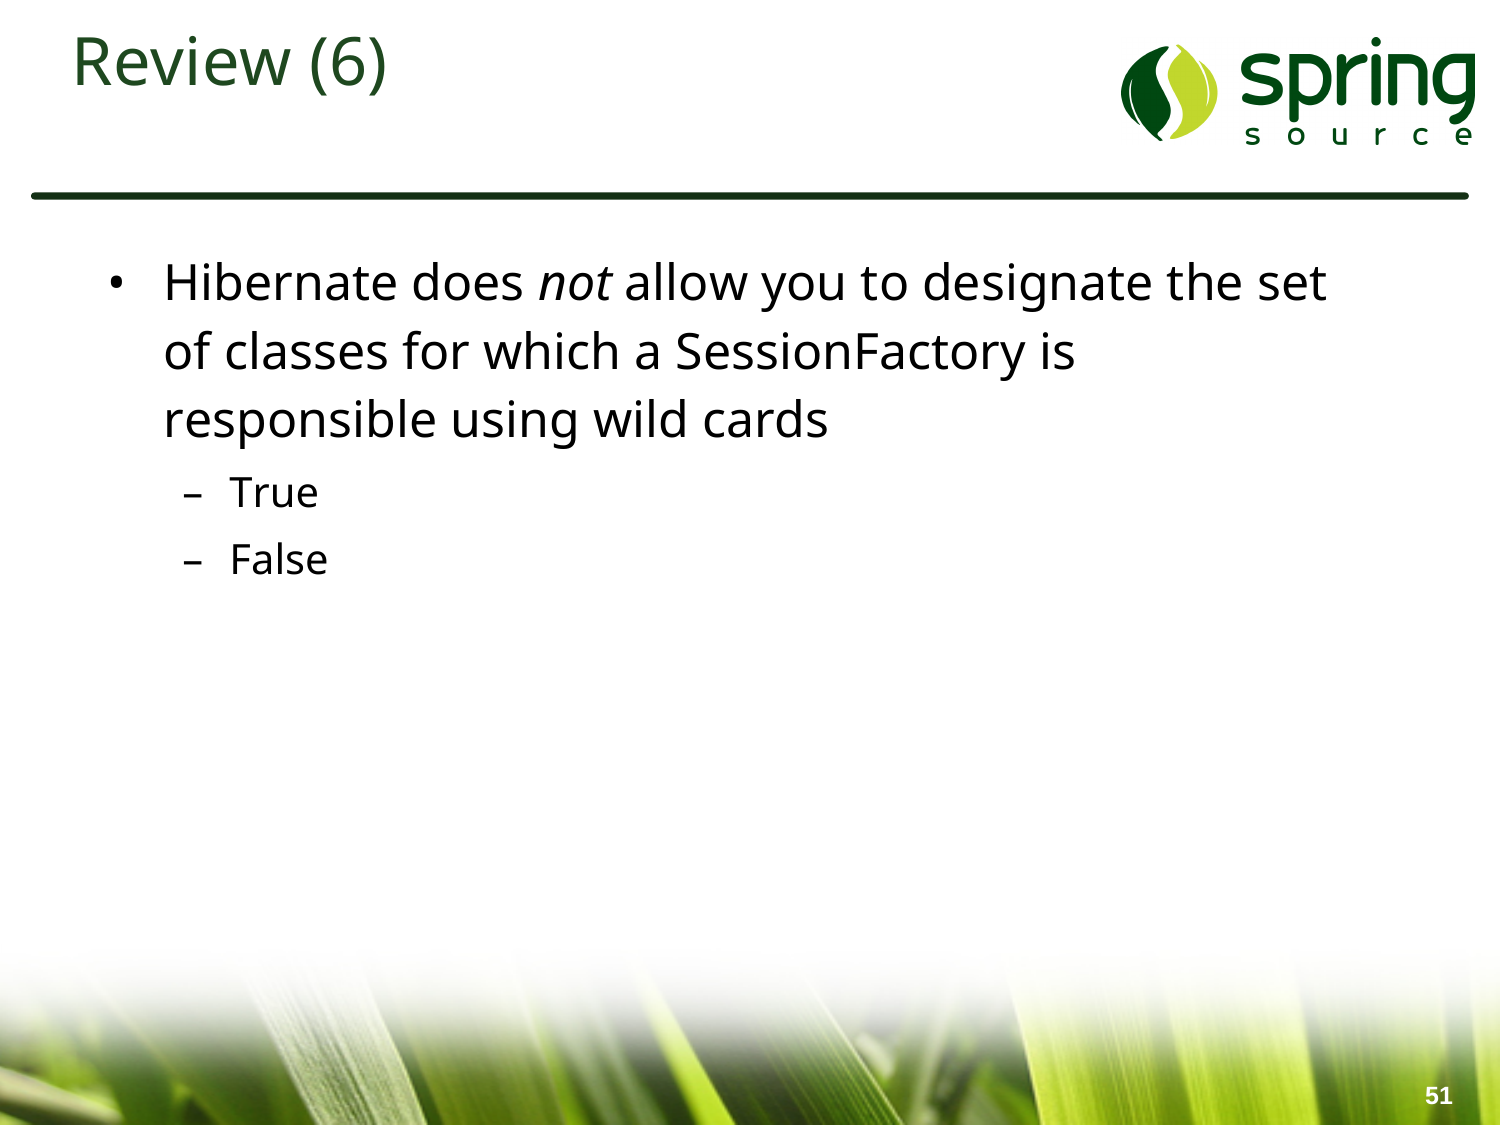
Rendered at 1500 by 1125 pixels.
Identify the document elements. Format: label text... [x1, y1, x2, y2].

picture [0, 944, 1500, 1125]
title Review (6) [56, 7, 1089, 198]
list Hibernate does not allow you to designate the set of classes for which a SessionFactory is responsible using wild cards True False [92, 239, 1377, 654]
picture [1121, 37, 1475, 145]
